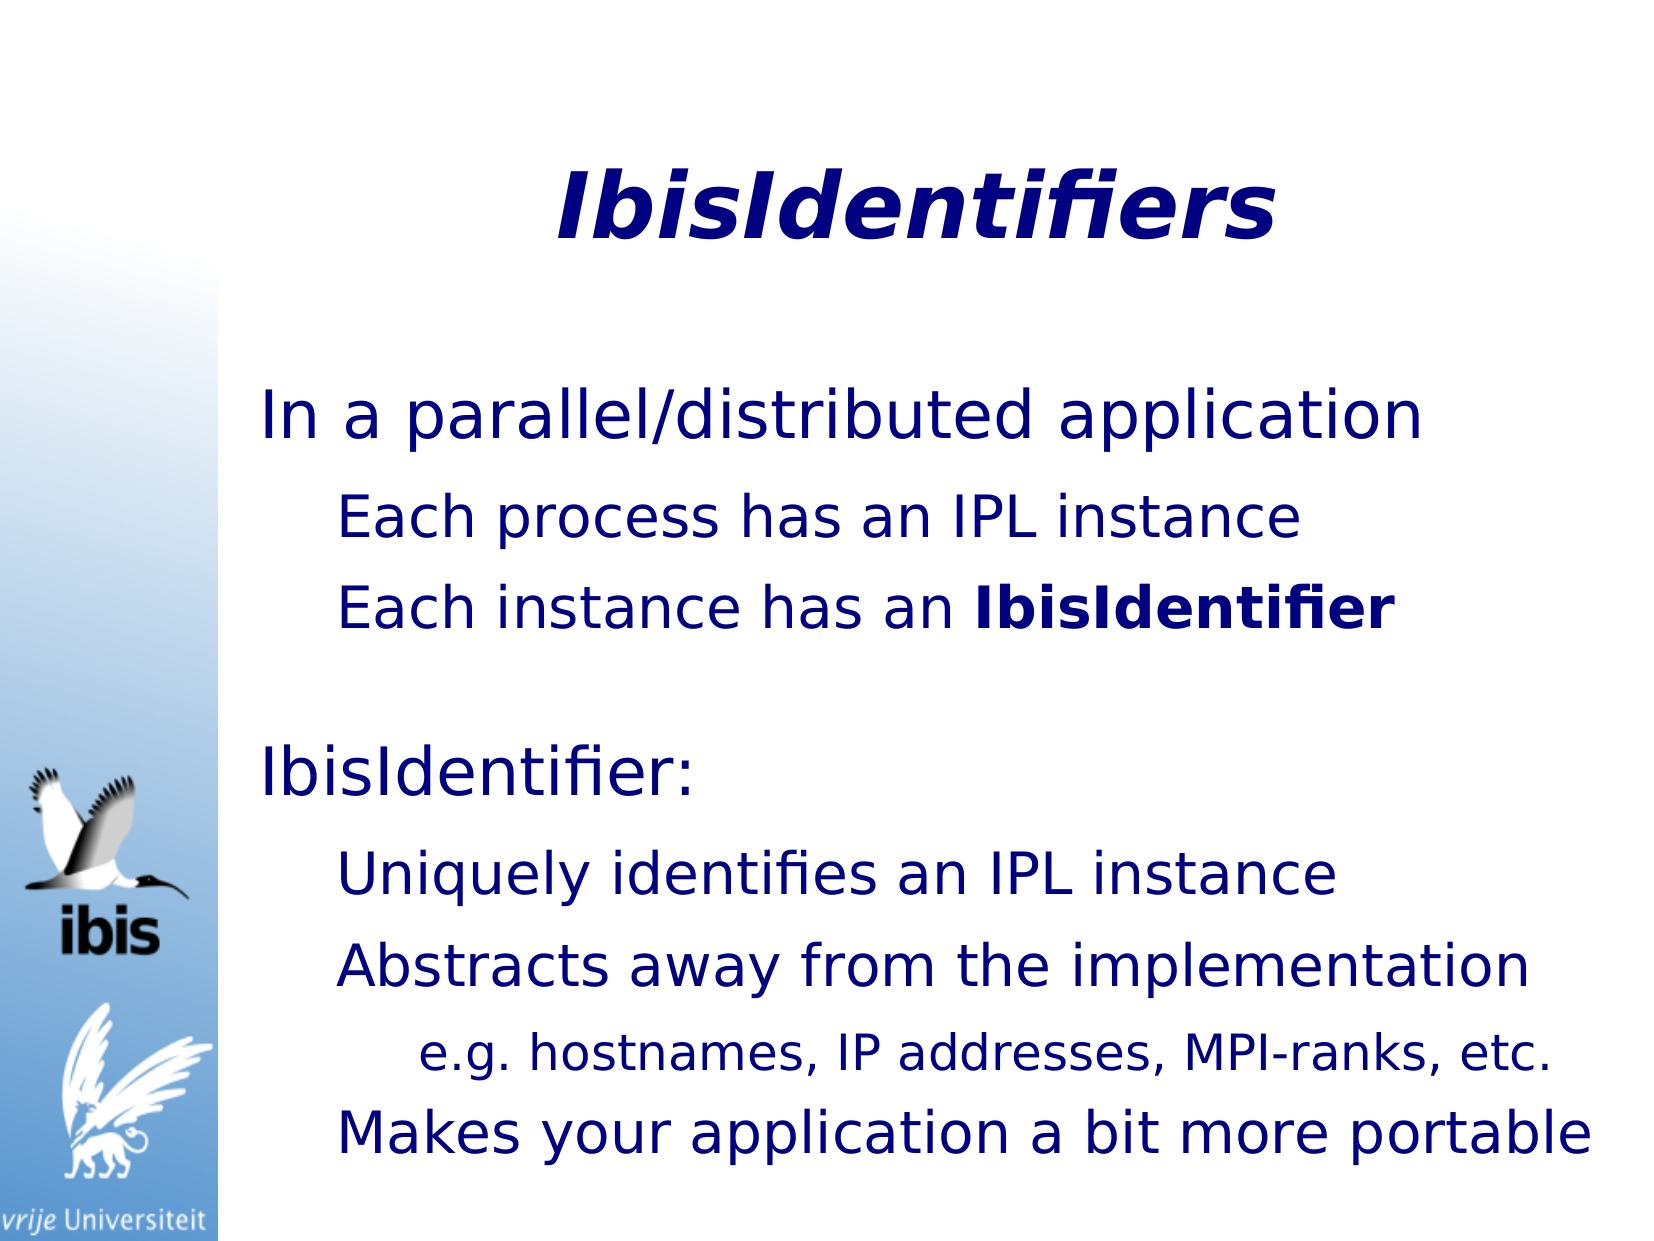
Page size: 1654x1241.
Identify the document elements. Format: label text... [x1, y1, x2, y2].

title IbisIdentifiers [228, 102, 1609, 310]
picture [0, 0, 218, 1241]
list In a parallel/distributed application Each process has an IPL instance Each instance has an IbisIdentifier IbisIdentifier: Uniquely identifies an IPL instance Abstracts away from the implementation e.g. hostnames, IP addresses, MPI-ranks, etc. Makes your application a bit more portable [241, 376, 1654, 1168]
